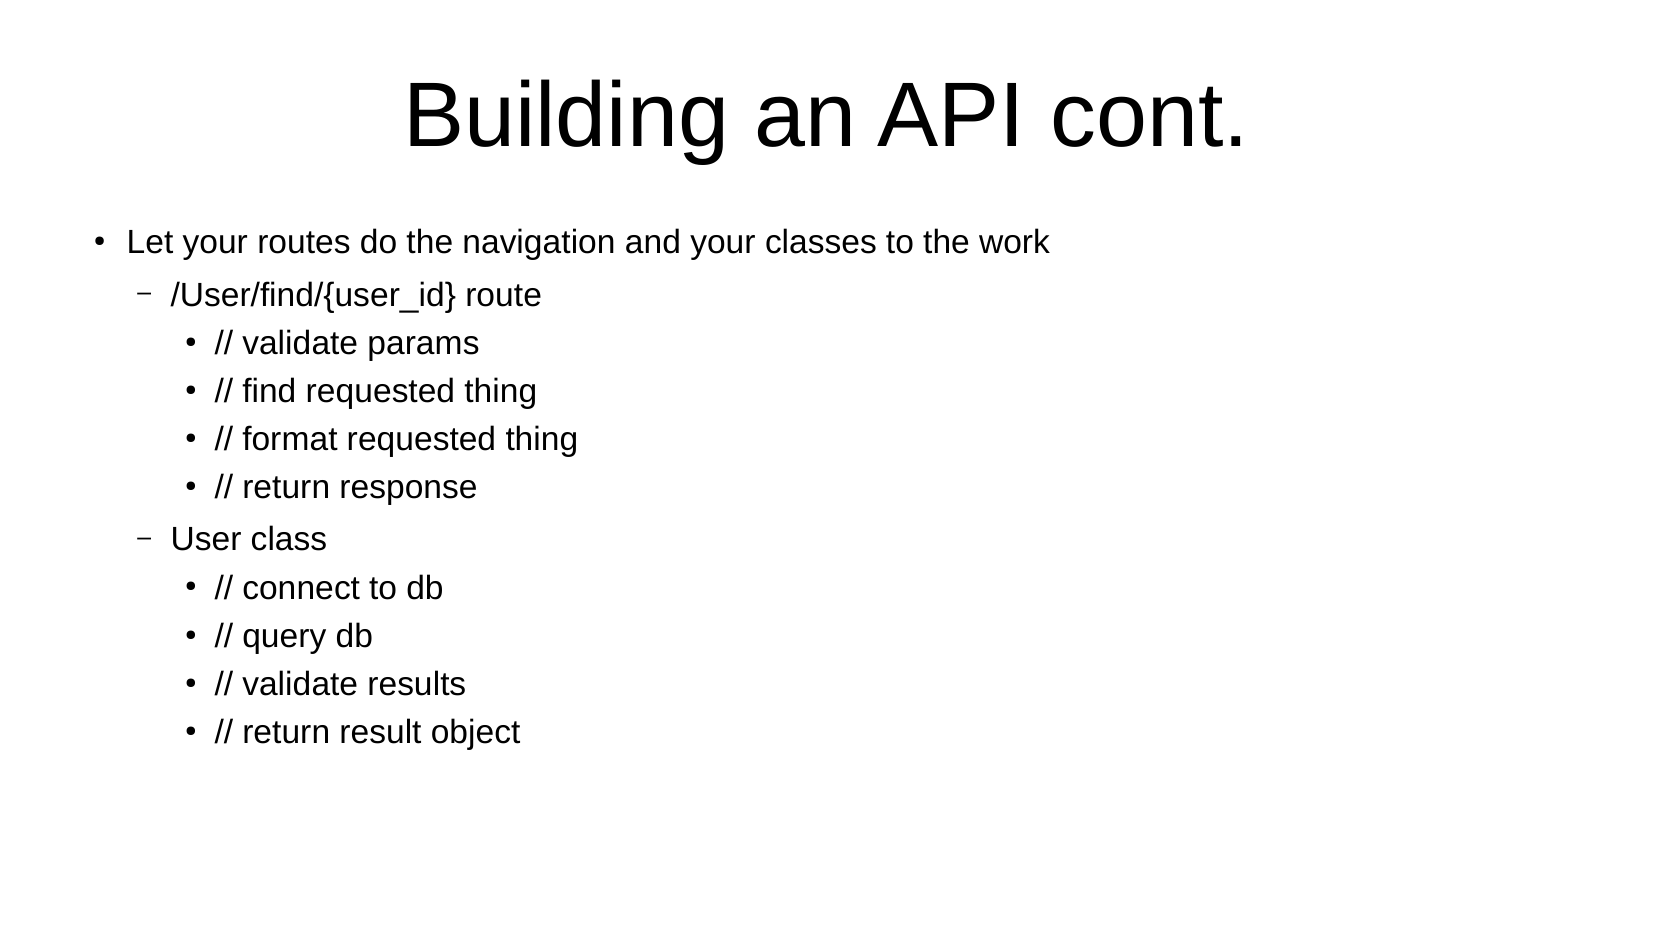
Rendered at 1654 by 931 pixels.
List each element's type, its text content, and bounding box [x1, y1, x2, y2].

title Building an API cont. [82, 37, 1571, 193]
list Let your routes do the navigation and your classes to the work /User/find/{user_id} route // validate params // find requested thing // format requested thing // return response User class // connect to db // query db // validate results // return result object [82, 217, 1571, 758]
